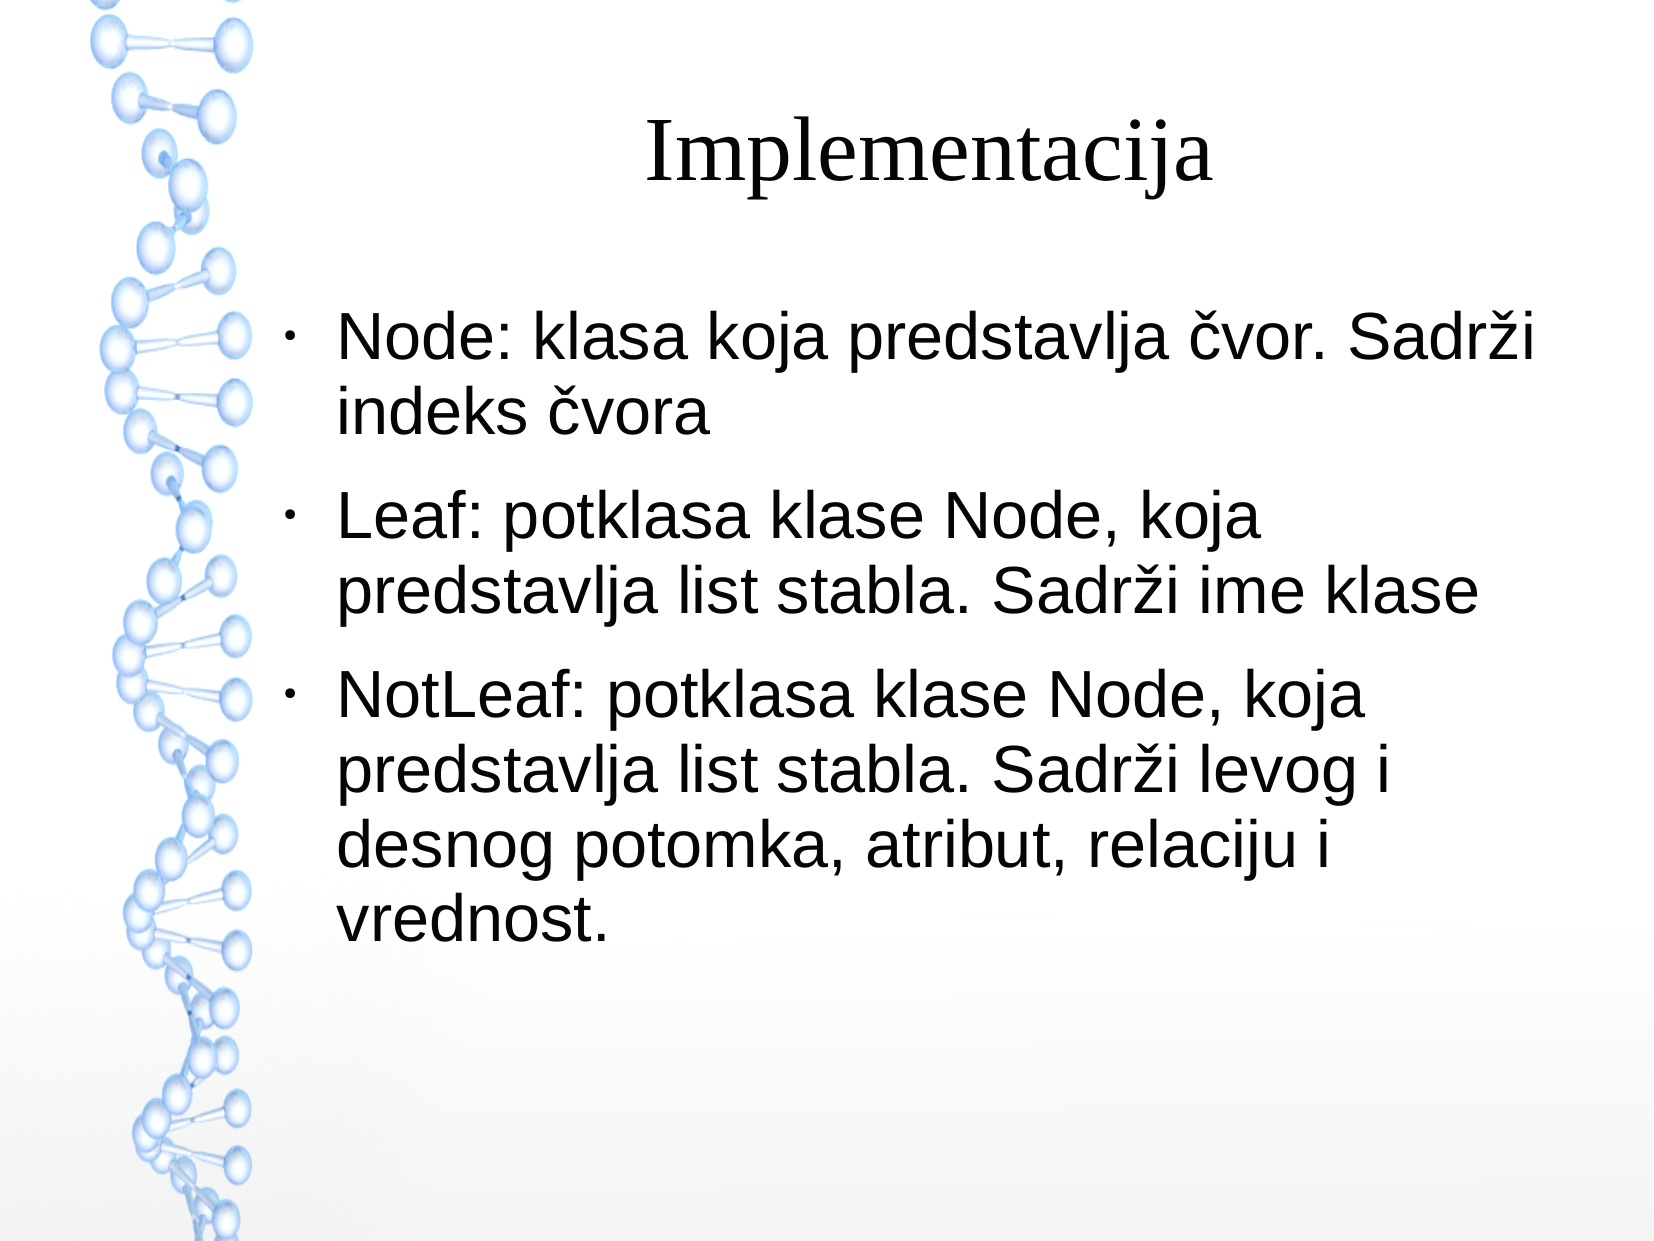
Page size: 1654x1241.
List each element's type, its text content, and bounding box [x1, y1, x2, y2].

title Implementacija [265, 47, 1595, 252]
picture [0, 0, 1654, 1241]
list Node: klasa koja predstavlja čvor. Sadrži indeks čvora Leaf: potklasa klase Node, koja predstavlja list stabla. Sadrži ime klase NotLeaf: potklasa klase Node, koja predstavlja list stabla. Sadrži levog i desnog potomka, atribut, relaciju i vrednost. [265, 299, 1595, 1019]
